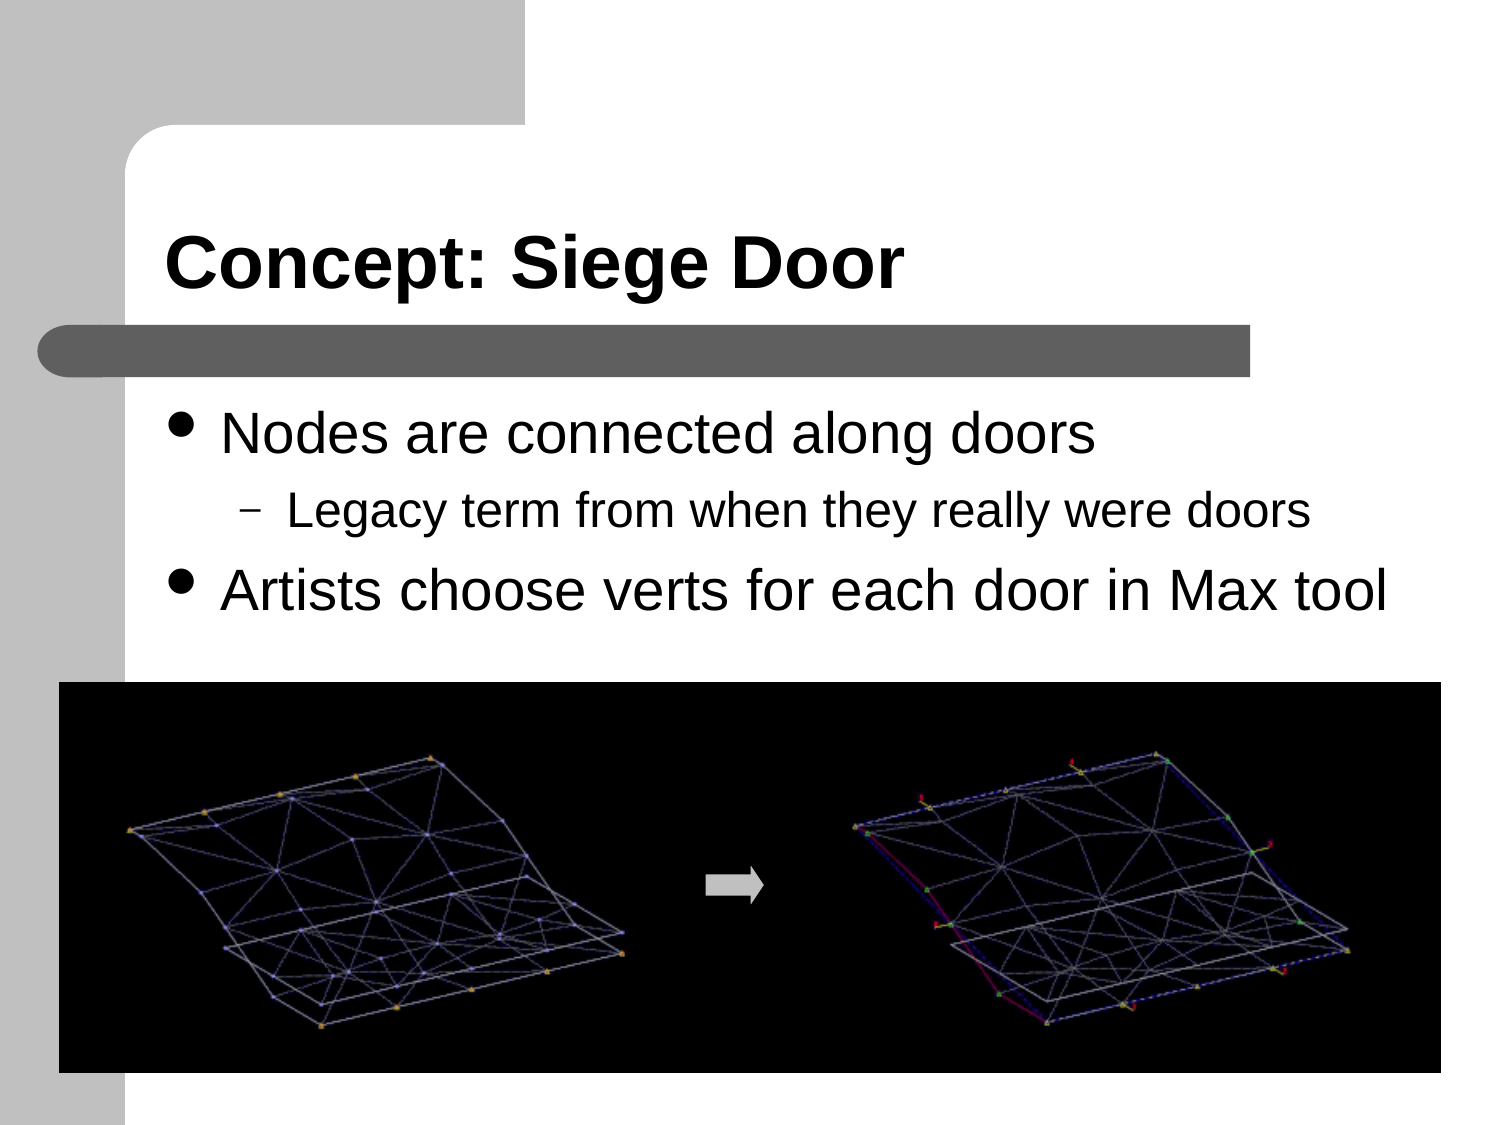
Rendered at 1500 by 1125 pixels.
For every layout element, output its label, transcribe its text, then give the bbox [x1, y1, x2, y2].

picture [840, 742, 1364, 1034]
text_box [704, 862, 765, 908]
list Nodes are connected along doors Legacy term from when they really were doors Artists choose verts for each door in Max tool [149, 387, 1463, 1000]
title Concept: Siege Door [149, 124, 1463, 313]
picture [120, 742, 633, 1034]
text_box [59, 682, 1441, 1073]
